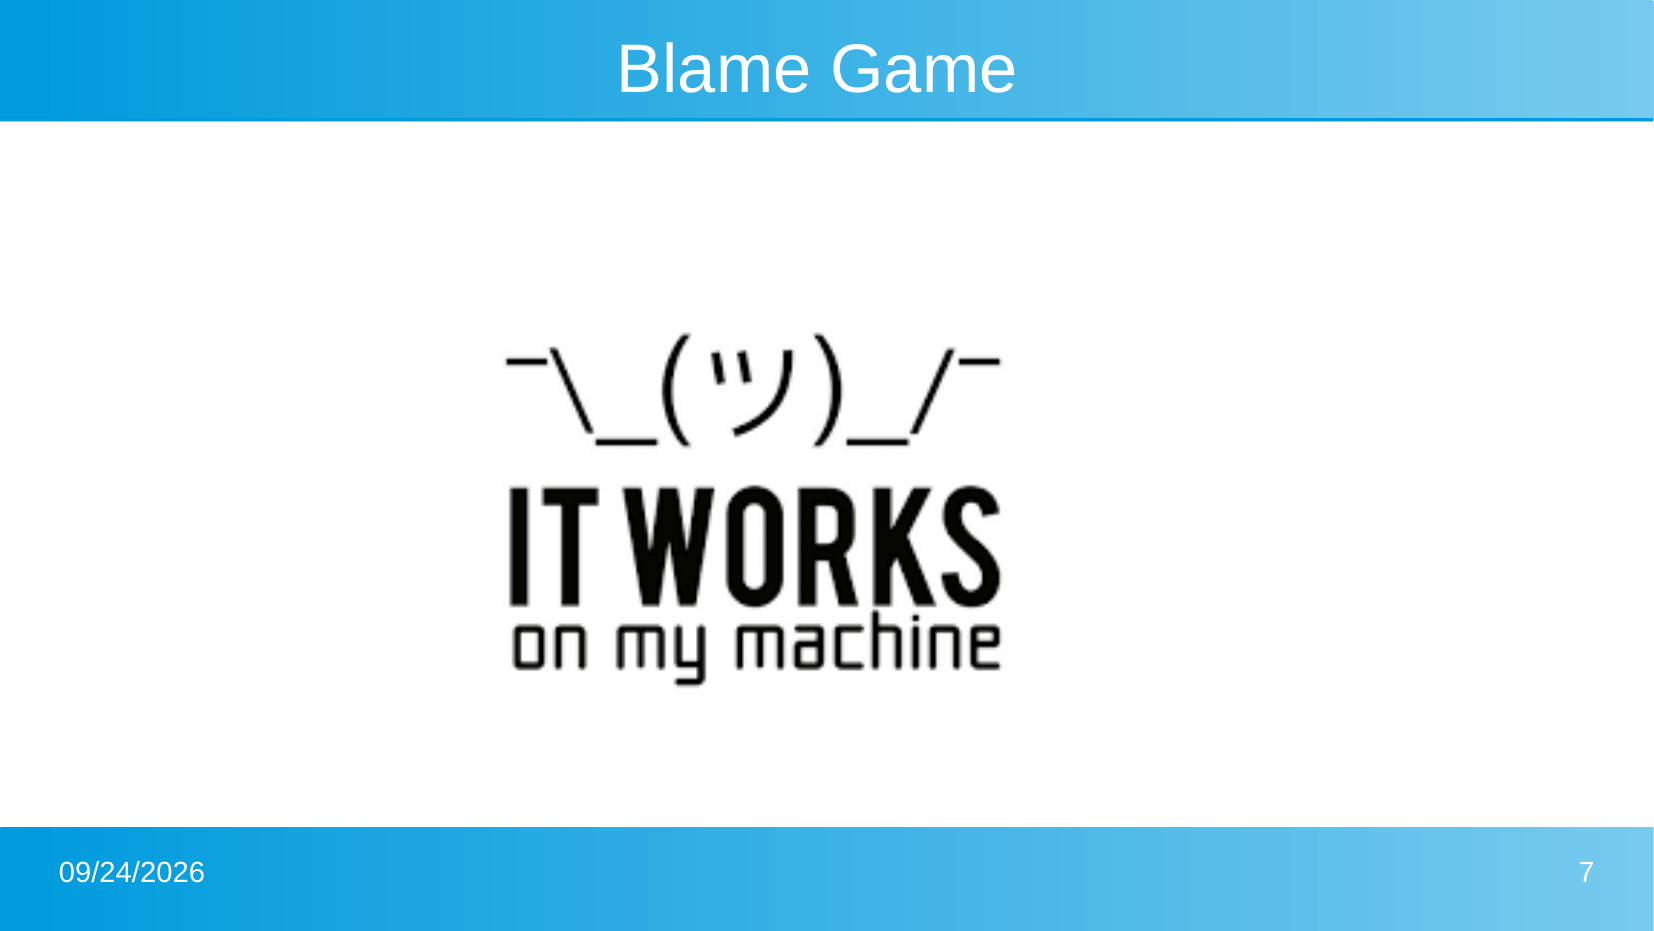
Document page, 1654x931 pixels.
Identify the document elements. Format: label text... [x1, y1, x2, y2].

title Blame Game [59, 29, 1595, 108]
picture [450, 207, 1350, 788]
